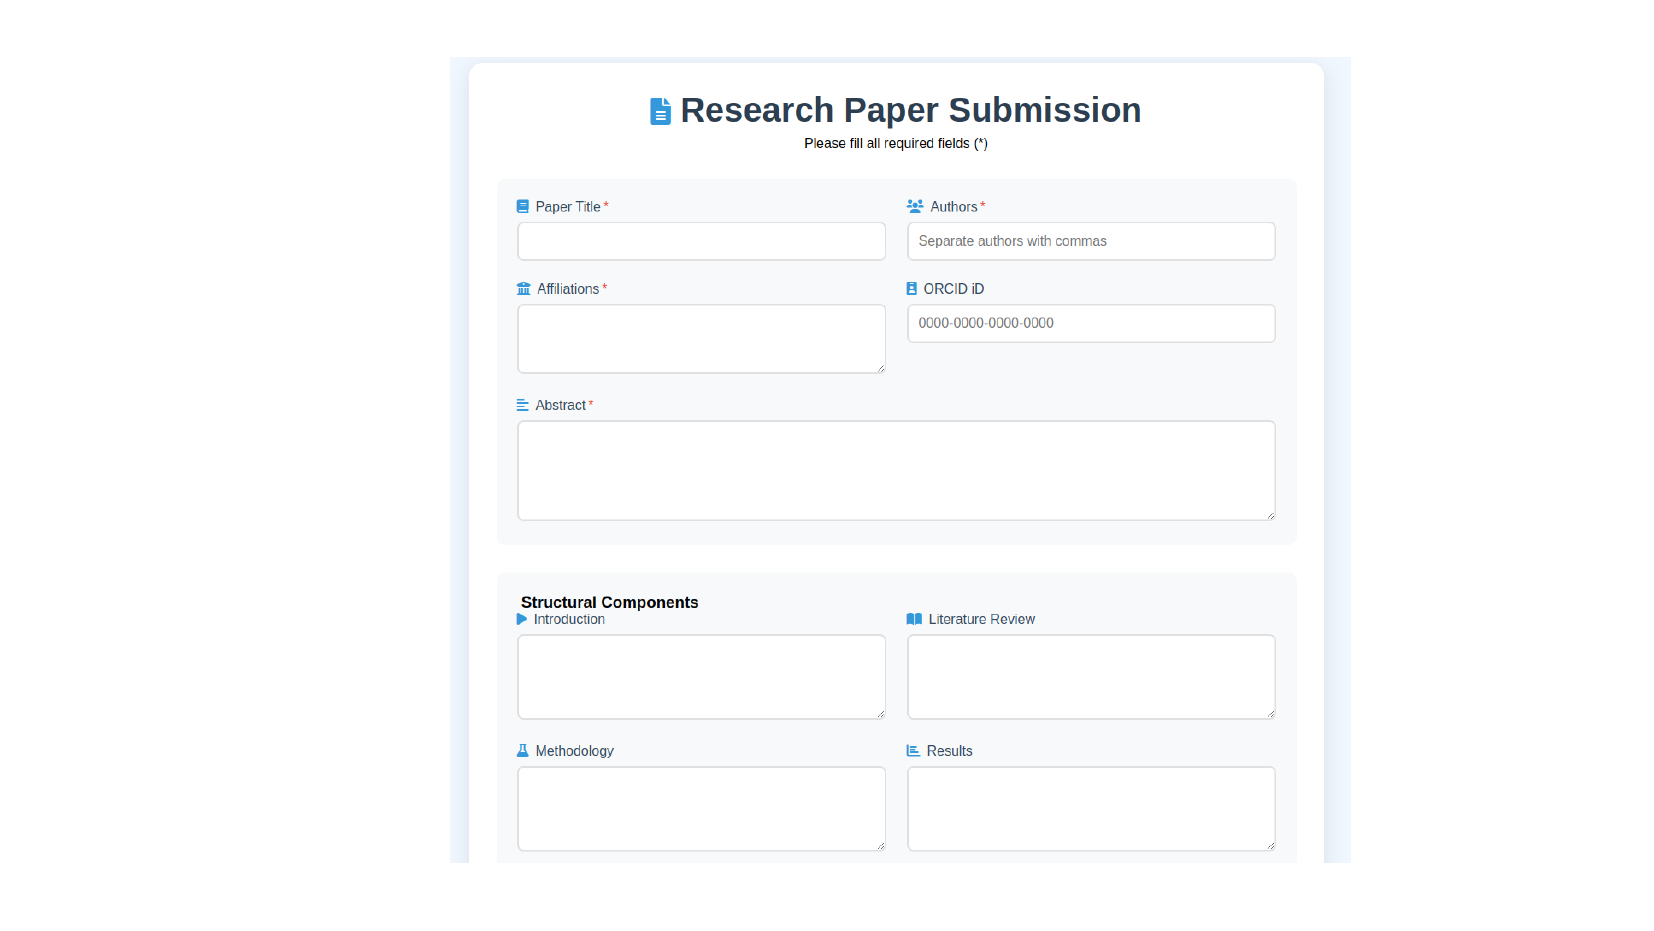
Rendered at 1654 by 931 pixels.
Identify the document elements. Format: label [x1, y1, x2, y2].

picture [450, 57, 1351, 863]
